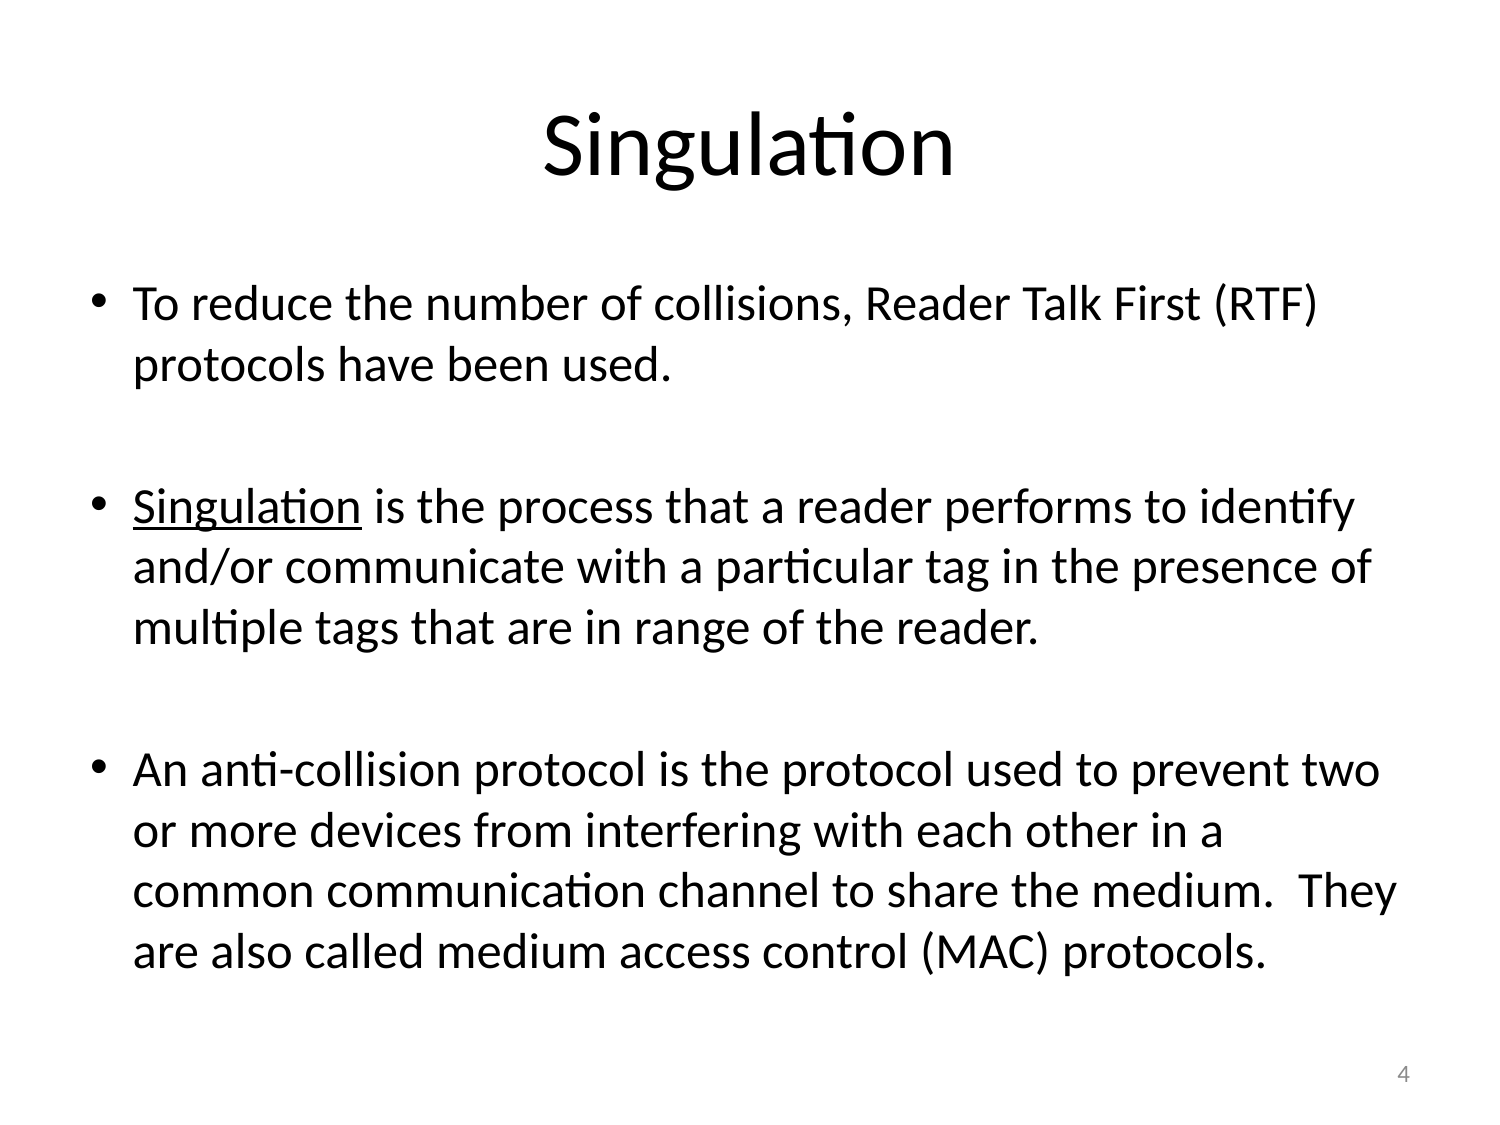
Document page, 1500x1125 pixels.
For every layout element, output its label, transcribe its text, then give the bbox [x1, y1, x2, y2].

list To reduce the number of collisions, Reader Talk First (RTF) protocols have been used. Singulation is the process that a reader performs to identify and/or communicate with a particular tag in the presence of multiple tags that are in range of the reader. An anti-collision protocol is the protocol used to prevent two or more devices from interfering with each other in a common communication channel to share the medium. They are also called medium access control (MAC) protocols. [75, 262, 1425, 1005]
slide_number <number> [1074, 1042, 1425, 1103]
title Singulation [75, 45, 1425, 233]
